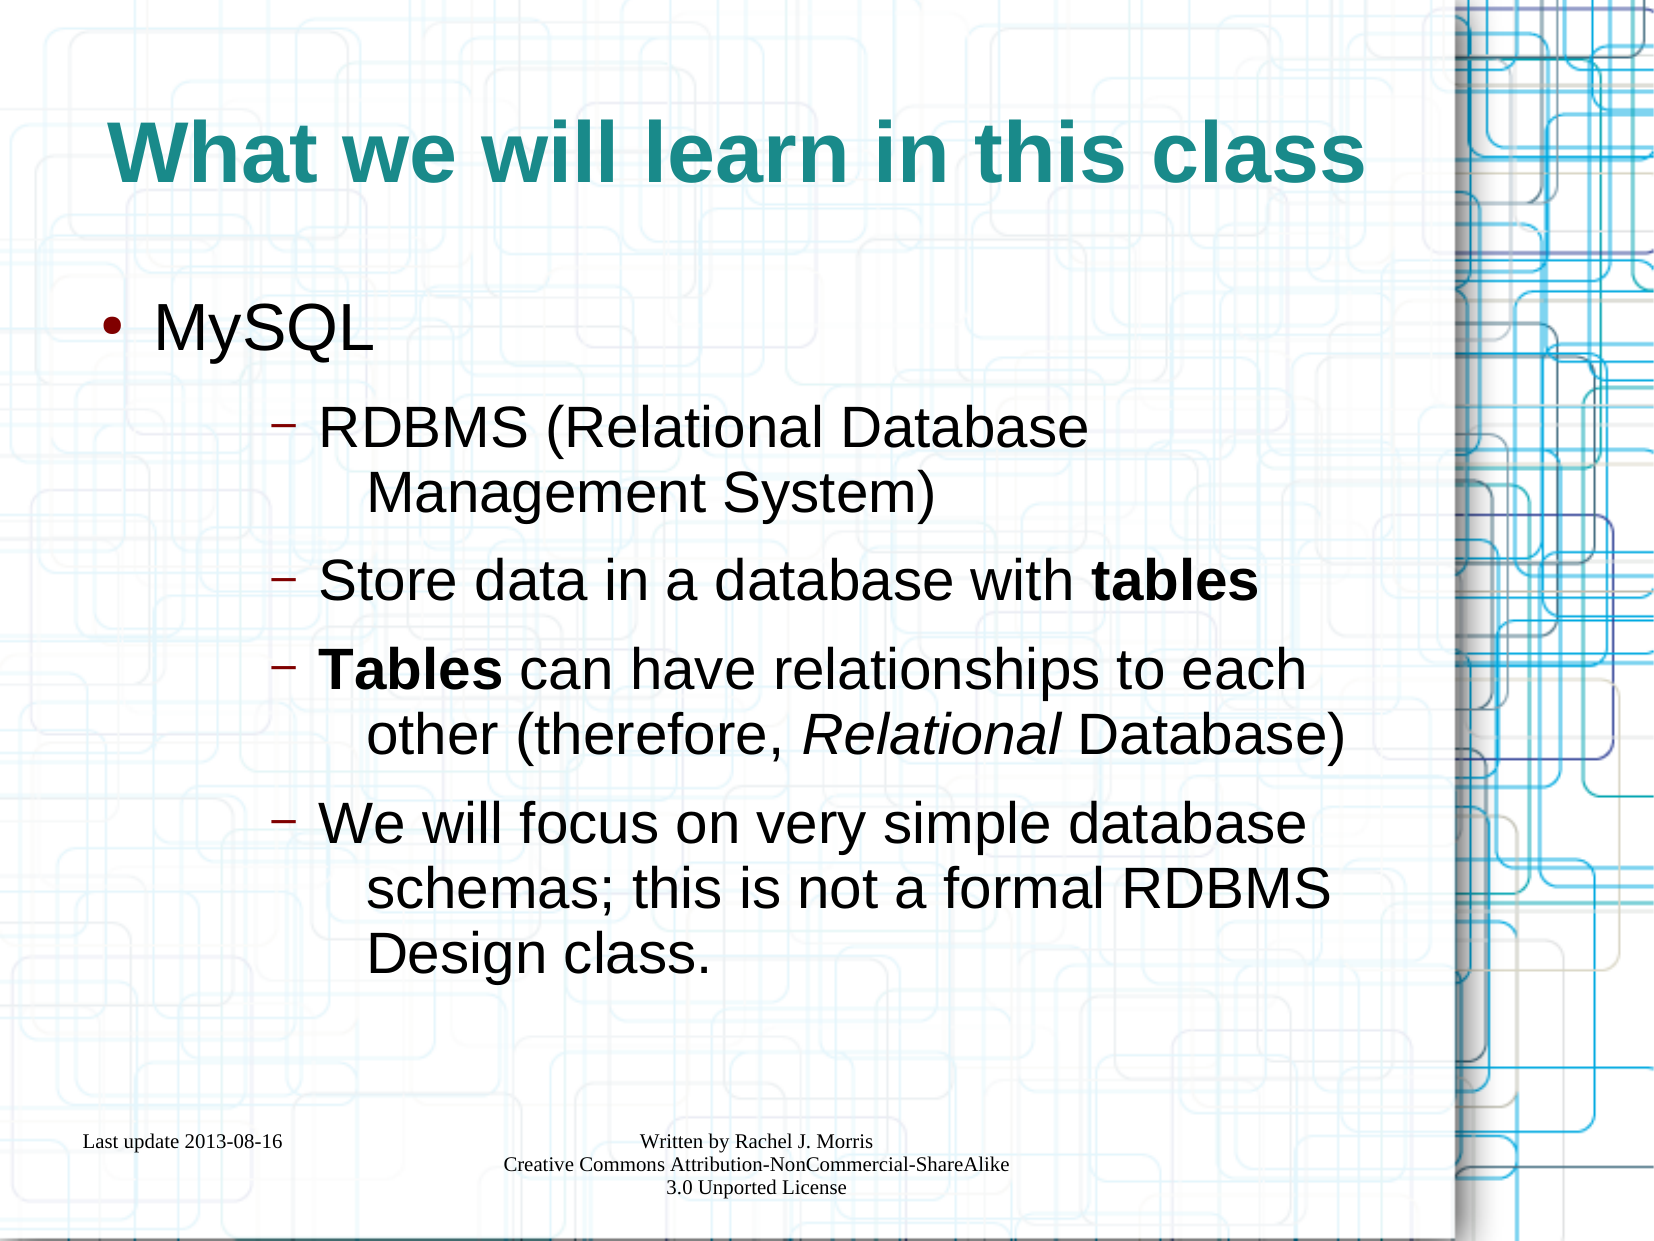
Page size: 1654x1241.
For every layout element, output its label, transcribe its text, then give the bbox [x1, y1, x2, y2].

list MySQL RDBMS (Relational Database Management System) Store data in a database with tables Tables can have relationships to each other (therefore, Relational Database) We will focus on very simple database schemas; this is not a formal RDBMS Design class. [82, 290, 1418, 1010]
picture [0, 0, 1654, 1241]
title What we will learn in this class [59, 49, 1418, 257]
